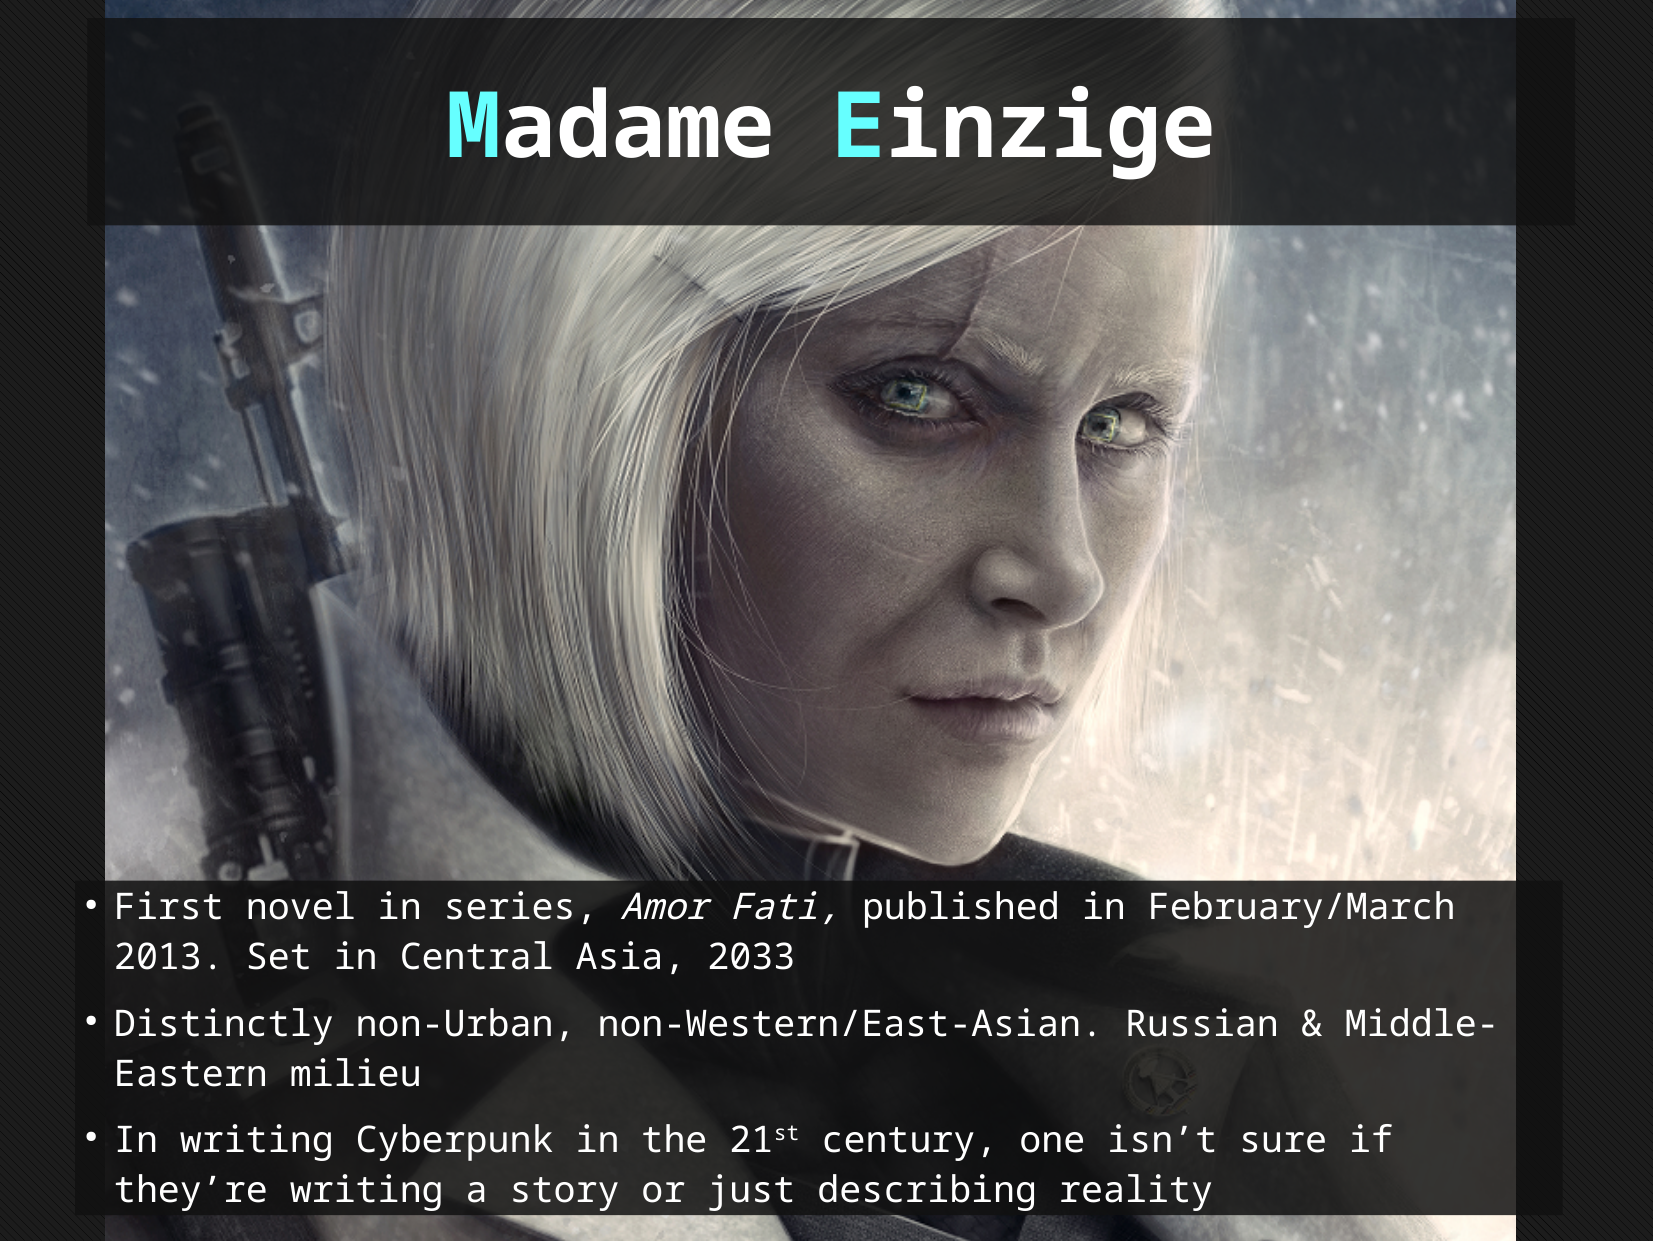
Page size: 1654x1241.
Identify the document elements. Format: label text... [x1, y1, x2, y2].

picture [105, 0, 1516, 18]
picture [105, 1216, 1516, 1241]
picture [105, 226, 1516, 880]
list First novel in series, Amor Fati, published in February/March 2013. Set in Central Asia, 2033 Distinctly non-Urban, non-Western/East-Asian. Russian & Middle-Eastern milieu In writing Cyberpunk in the 21st century, one isn’t sure if they’re writing a story or just describing reality [75, 880, 1563, 1216]
title Madame Einzige [87, 18, 1576, 226]
